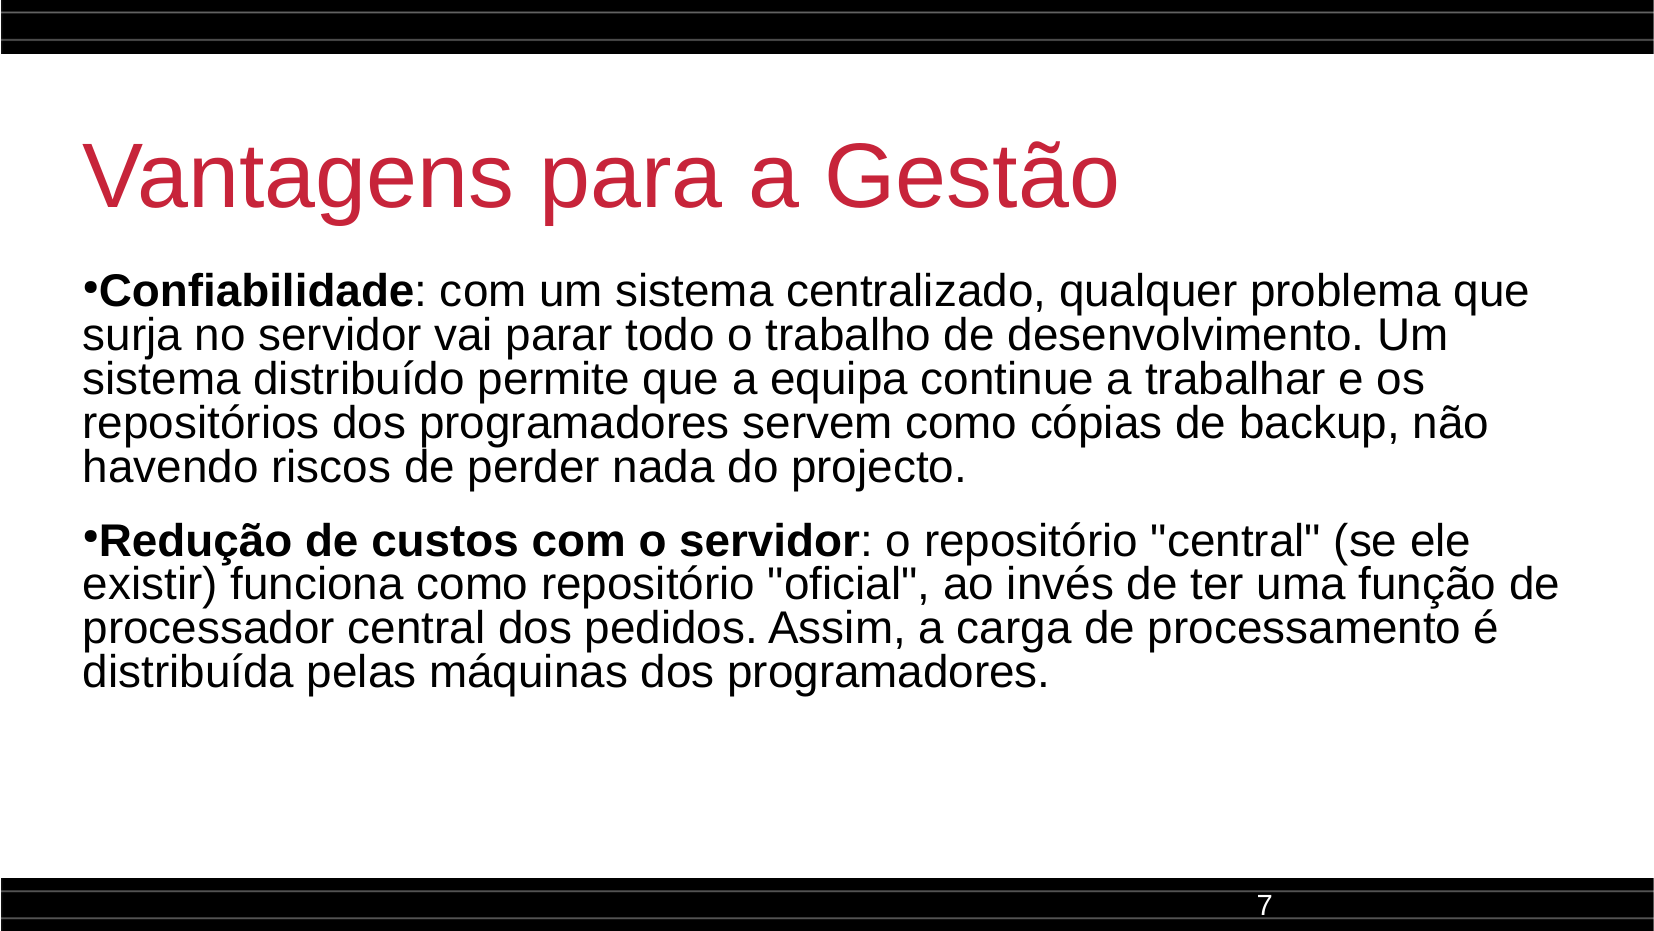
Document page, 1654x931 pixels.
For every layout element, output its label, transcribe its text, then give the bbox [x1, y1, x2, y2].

title Vantagens para a Gestão [82, 92, 1571, 249]
list Confiabilidade: com um sistema centralizado, qualquer problema que surja no servidor vai parar todo o trabalho de desenvolvimento. Um sistema distribuído permite que a equipa continue a trabalhar e os repositórios dos programadores servem como cópias de backup, não havendo riscos de perder nada do projecto. Redução de custos com o servidor: o repositório "central" (se ele existir) funciona como repositório "oficial", ao invés de ter uma função de processador central dos pedidos. Assim, a carga de processamento é distribuída pelas máquinas dos programadores. [82, 271, 1571, 758]
